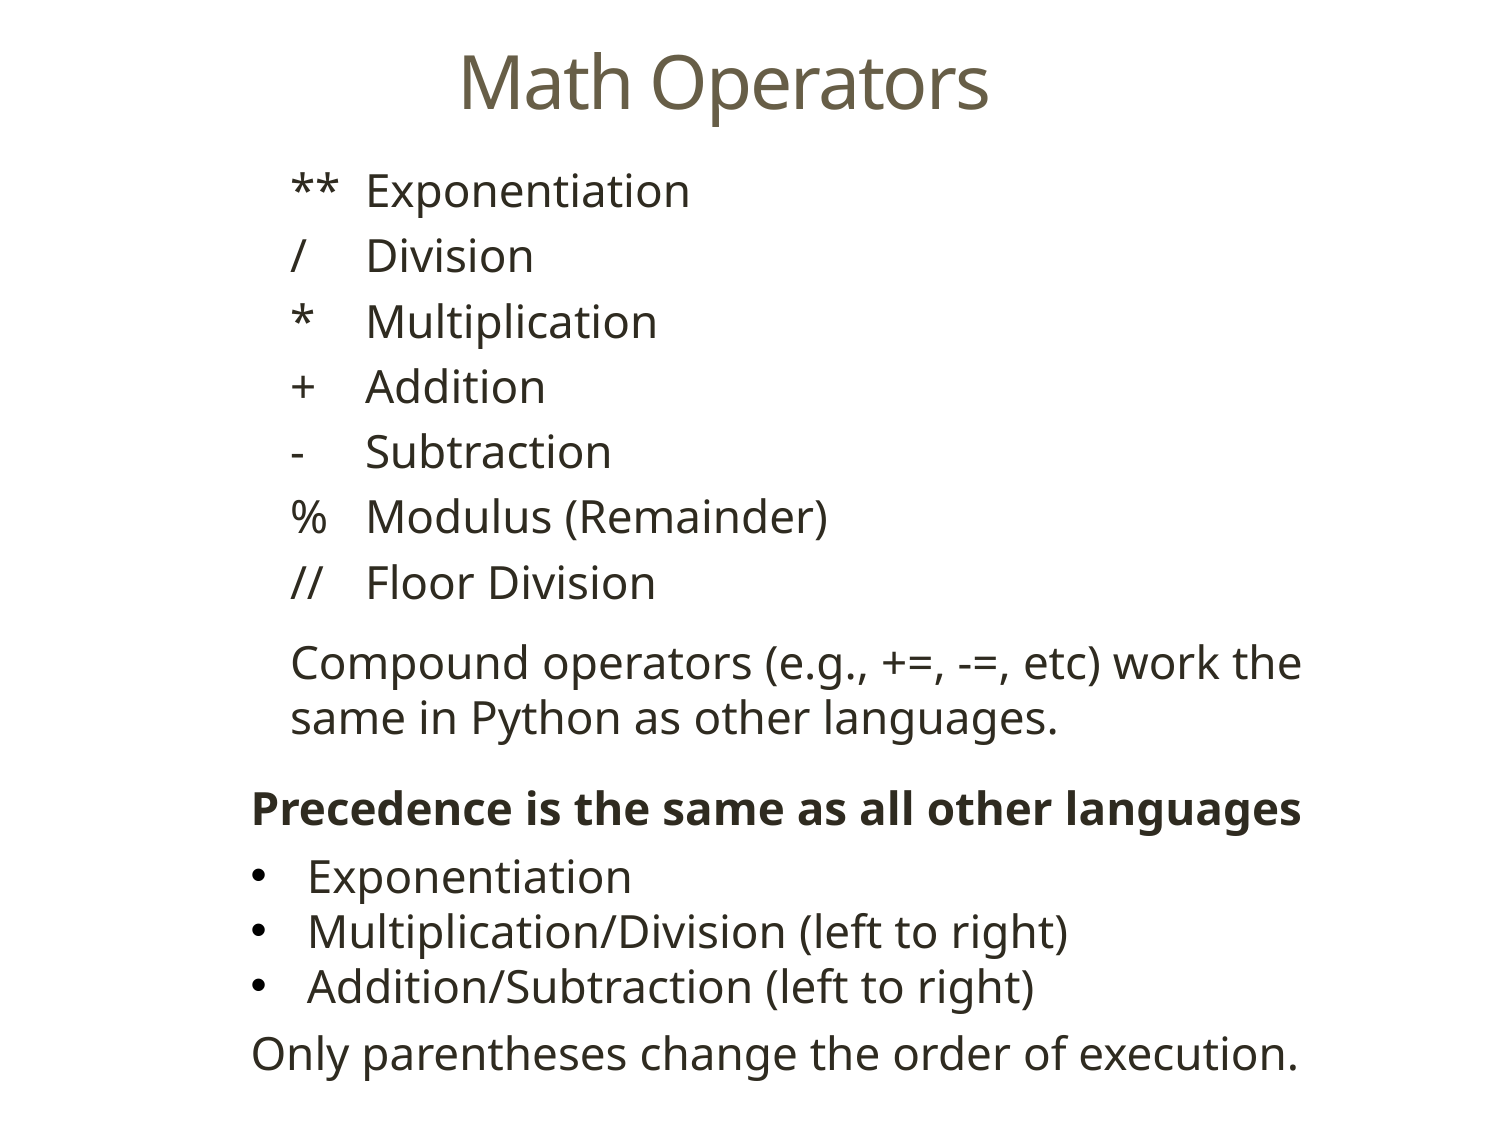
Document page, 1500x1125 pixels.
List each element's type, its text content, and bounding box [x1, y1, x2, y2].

list ** Exponentiation / Division * Multiplication + Addition - Subtraction % Modulus (Remainder) // Floor Division Compound operators (e.g., +=, -=, etc) work the same in Python as other languages. [237, 154, 1351, 990]
title Math Operators [4, 4, 1445, 155]
text_box Precedence is the same as all other languages Exponentiation Multiplication/Division (left to right) Addition/Subtraction (left to right) Only parentheses change the order of execution. [235, 772, 1327, 1125]
